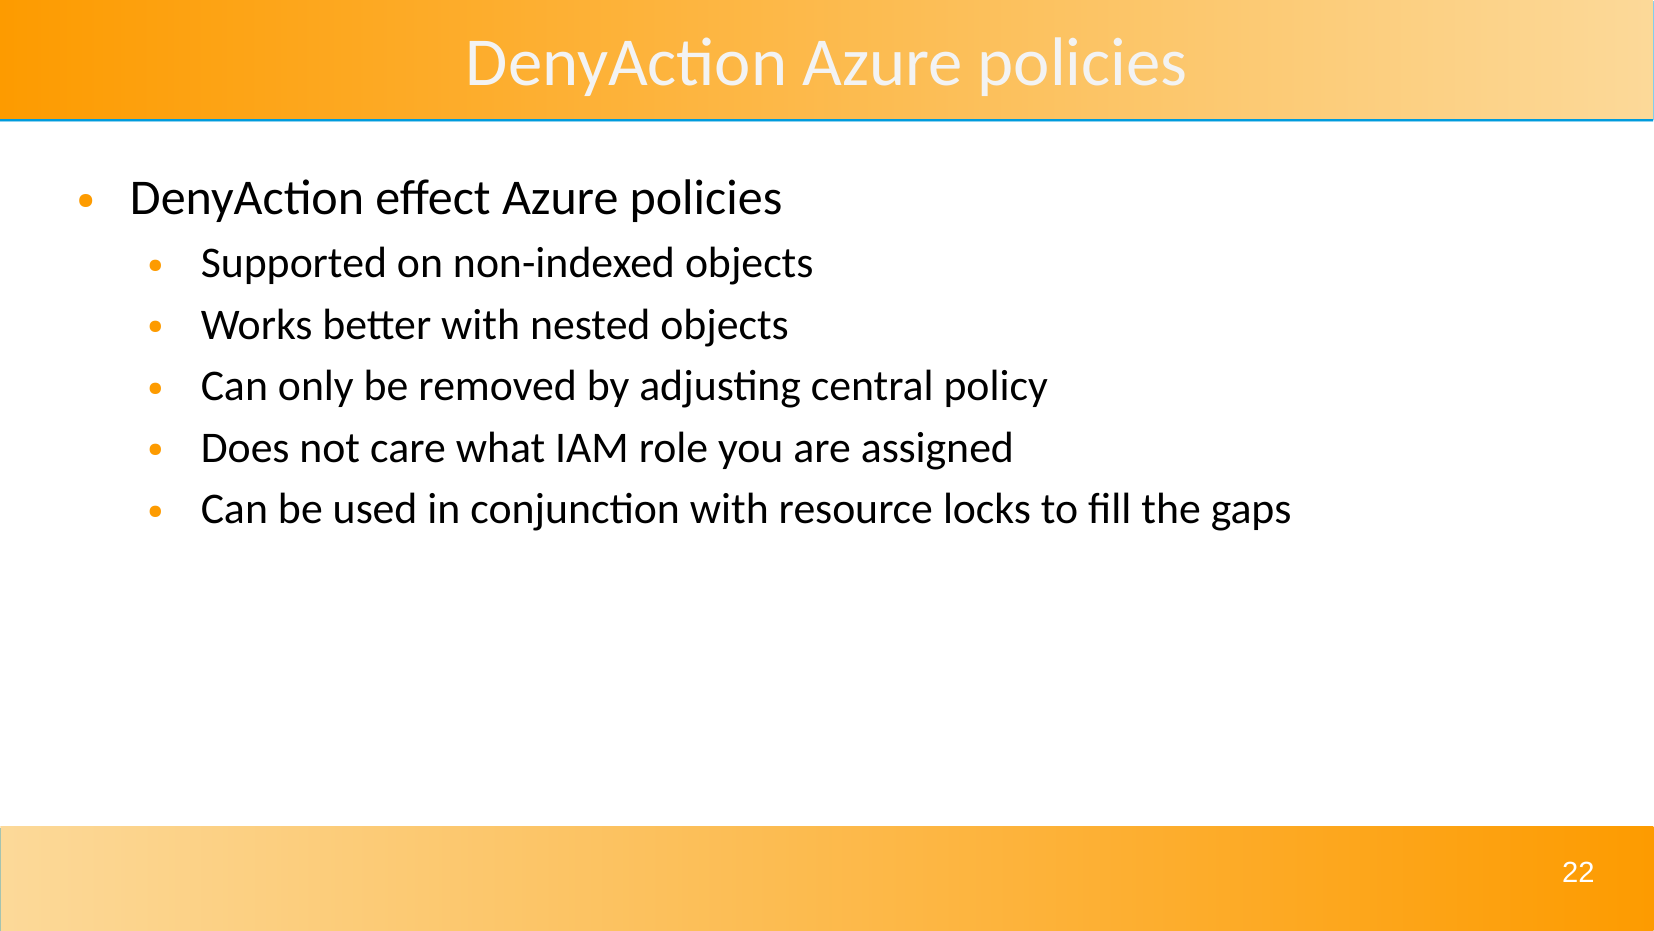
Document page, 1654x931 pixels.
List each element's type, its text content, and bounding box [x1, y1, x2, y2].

title DenyAction Azure policies [59, 29, 1595, 108]
list DenyAction effect Azure policies Supported on non-indexed objects Works better with nested objects Can only be removed by adjusting central policy Does not care what IAM role you are assigned Can be used in conjunction with resource locks to fill the gaps [59, 177, 1595, 768]
